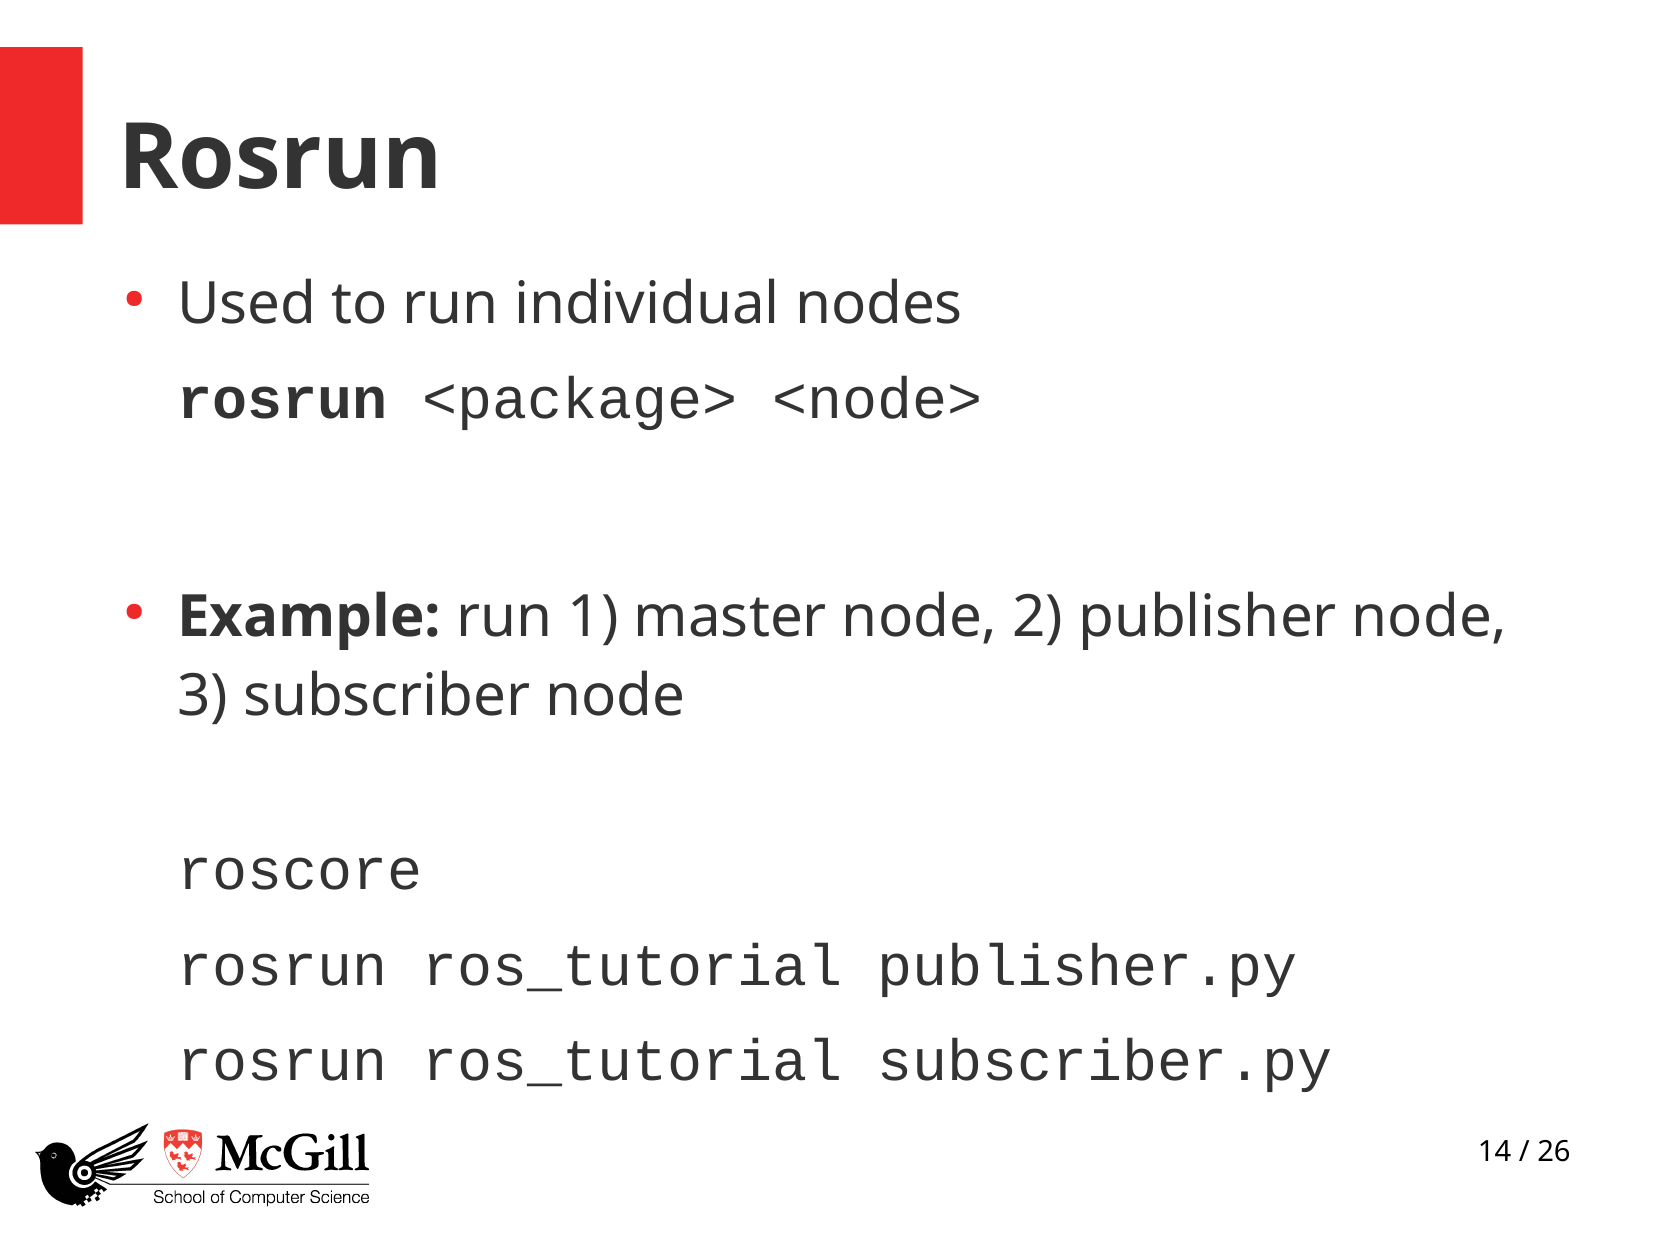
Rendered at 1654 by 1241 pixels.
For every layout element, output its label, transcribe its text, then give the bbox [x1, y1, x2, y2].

list Used to run individual nodes rosrun <package> <node> Example: run 1) master node, 2) publisher node, 3) subscriber node roscore rosrun ros_tutorial publisher.py rosrun ros_tutorial subscriber.py [106, 261, 1524, 733]
title Rosrun [118, 49, 1571, 257]
picture [35, 1110, 369, 1216]
